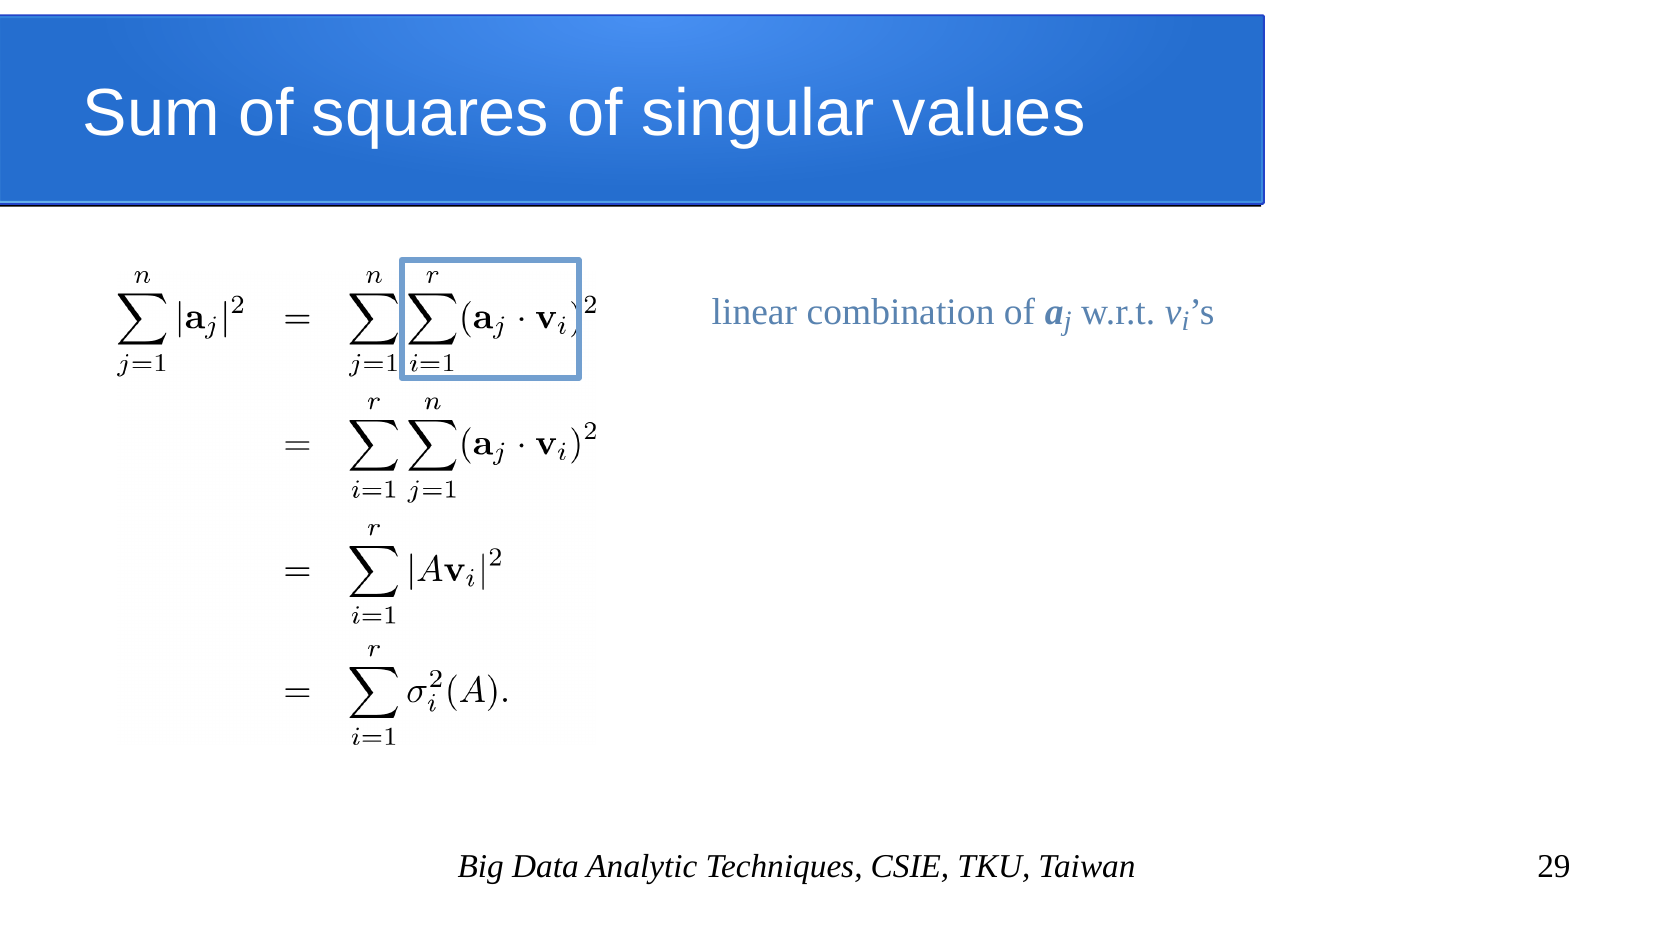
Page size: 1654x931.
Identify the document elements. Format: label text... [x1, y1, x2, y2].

picture [117, 271, 596, 745]
text_box linear combination of aj w.r.t. vi’s [696, 283, 1264, 344]
picture [405, 271, 576, 375]
title Sum of squares of singular values [82, 35, 1235, 189]
